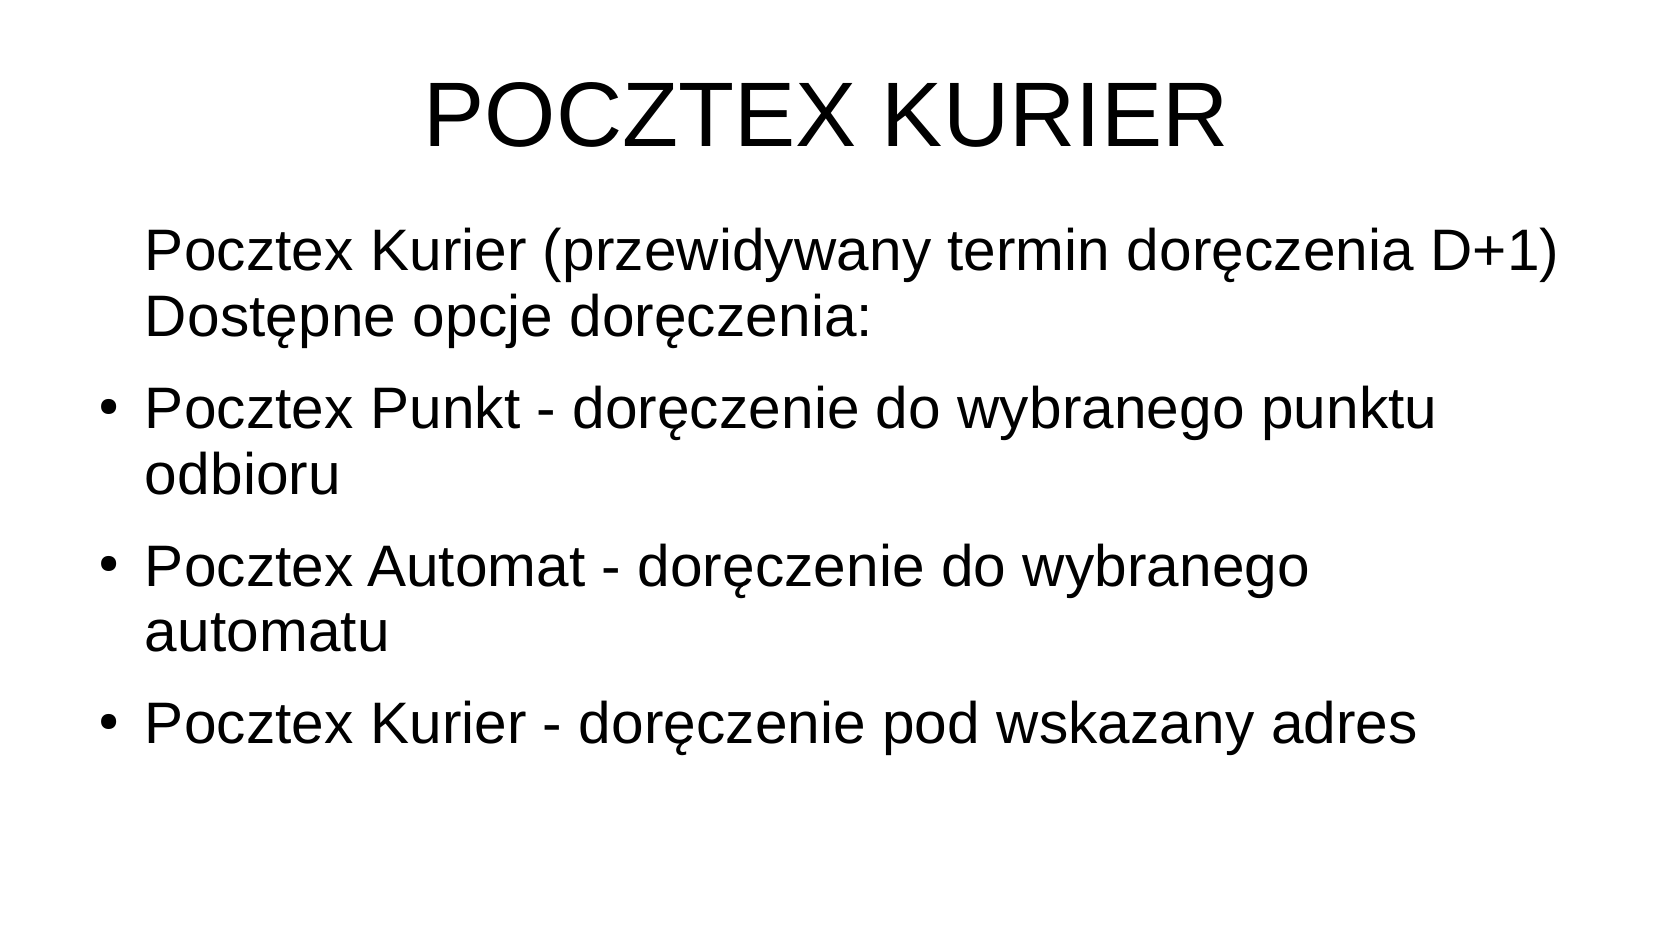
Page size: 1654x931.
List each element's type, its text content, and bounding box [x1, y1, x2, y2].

title POCZTEX KURIER [82, 37, 1571, 193]
list Pocztex Kurier (przewidywany termin doręczenia D+1) Dostępne opcje doręczenia: Pocztex Punkt - doręczenie do wybranego punktu odbioru Pocztex Automat - doręczenie do wybranego automatu Pocztex Kurier - doręczenie pod wskazany adres [82, 217, 1571, 758]
